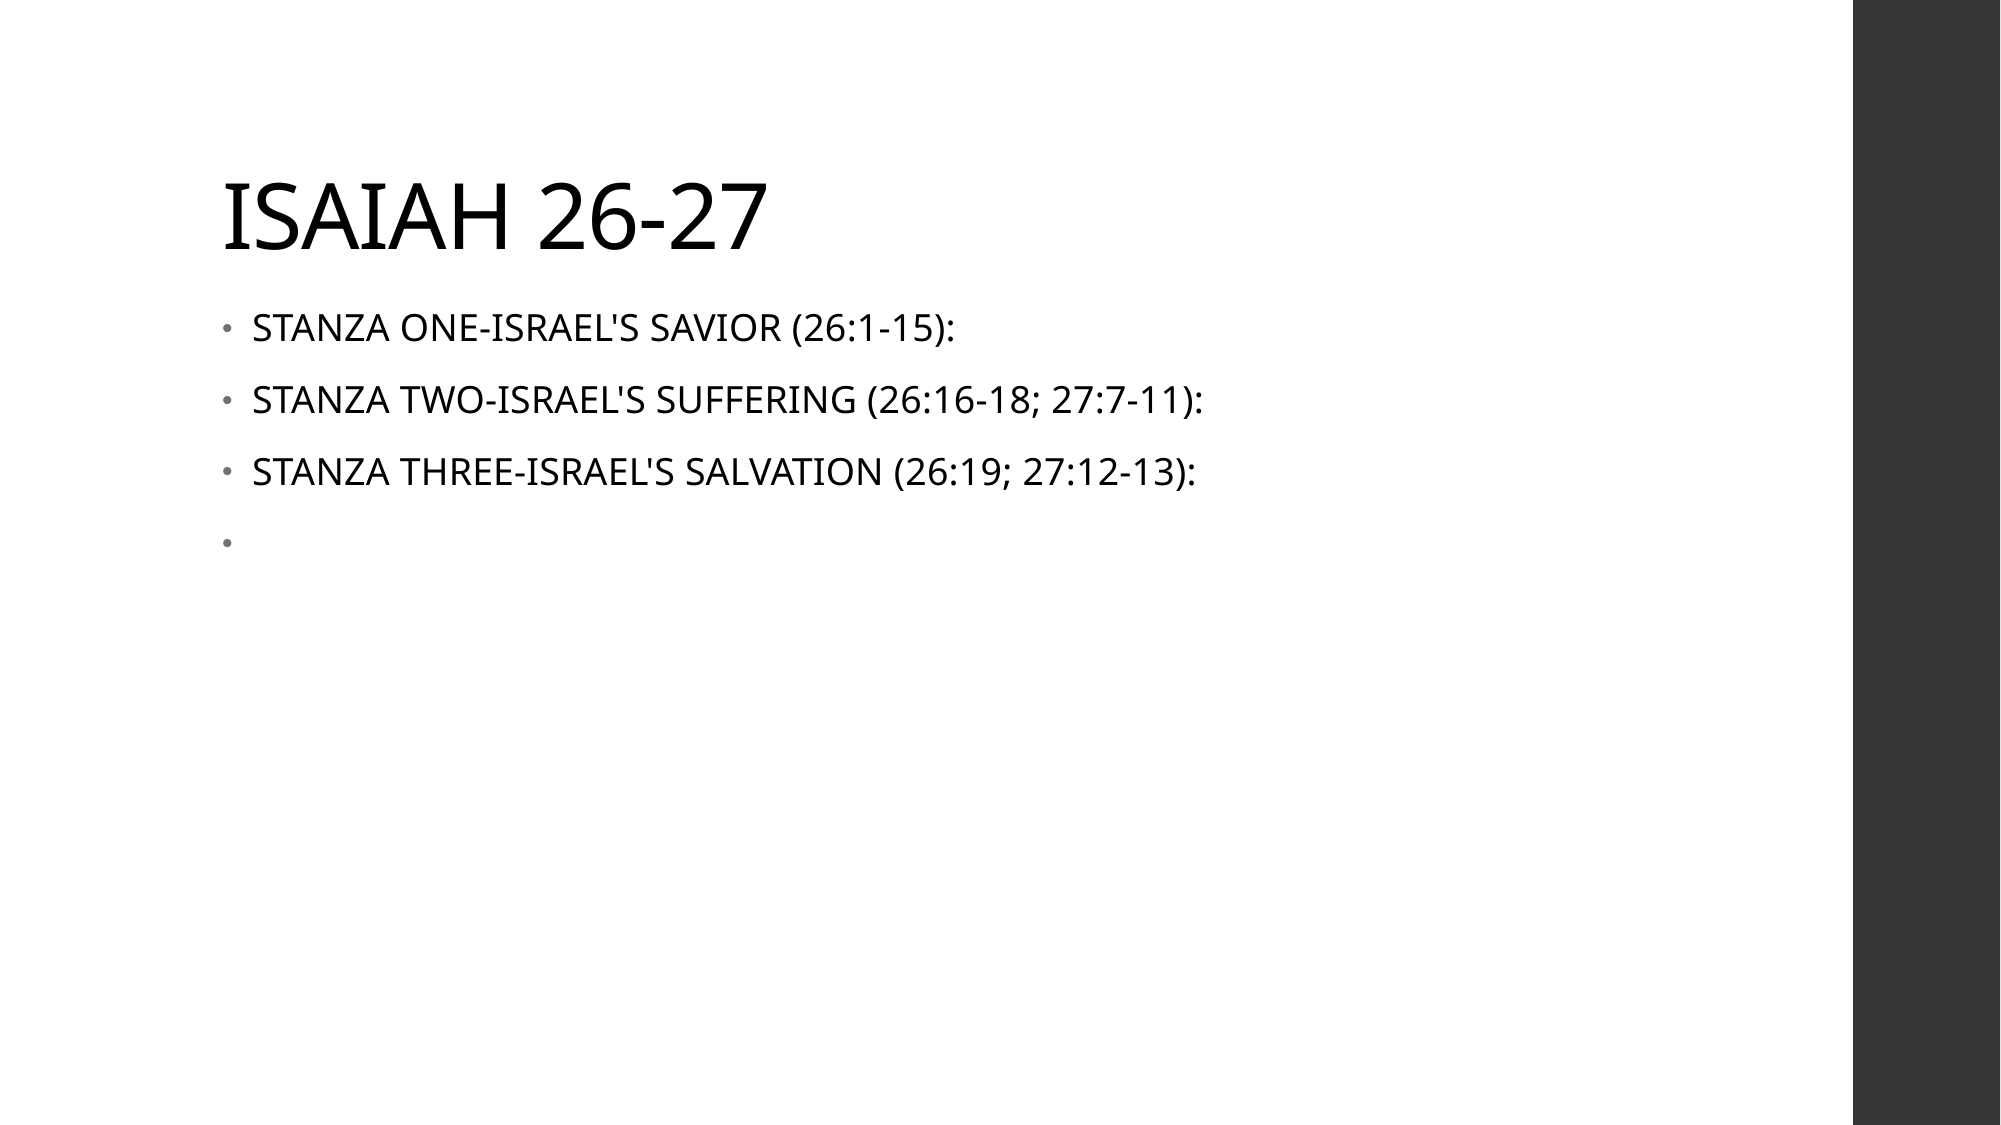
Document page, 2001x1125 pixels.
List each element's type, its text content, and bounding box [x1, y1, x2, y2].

title ISAIAH 26-27 [206, 60, 1797, 278]
list STANZA ONE-ISRAEL'S SAVIOR (26:1-15): STANZA TWO-ISRAEL'S SUFFERING (26:16-18; 27:7-11): STANZA THREE-ISRAEL'S SALVATION (26:19; 27:12-13): [206, 299, 1617, 1014]
